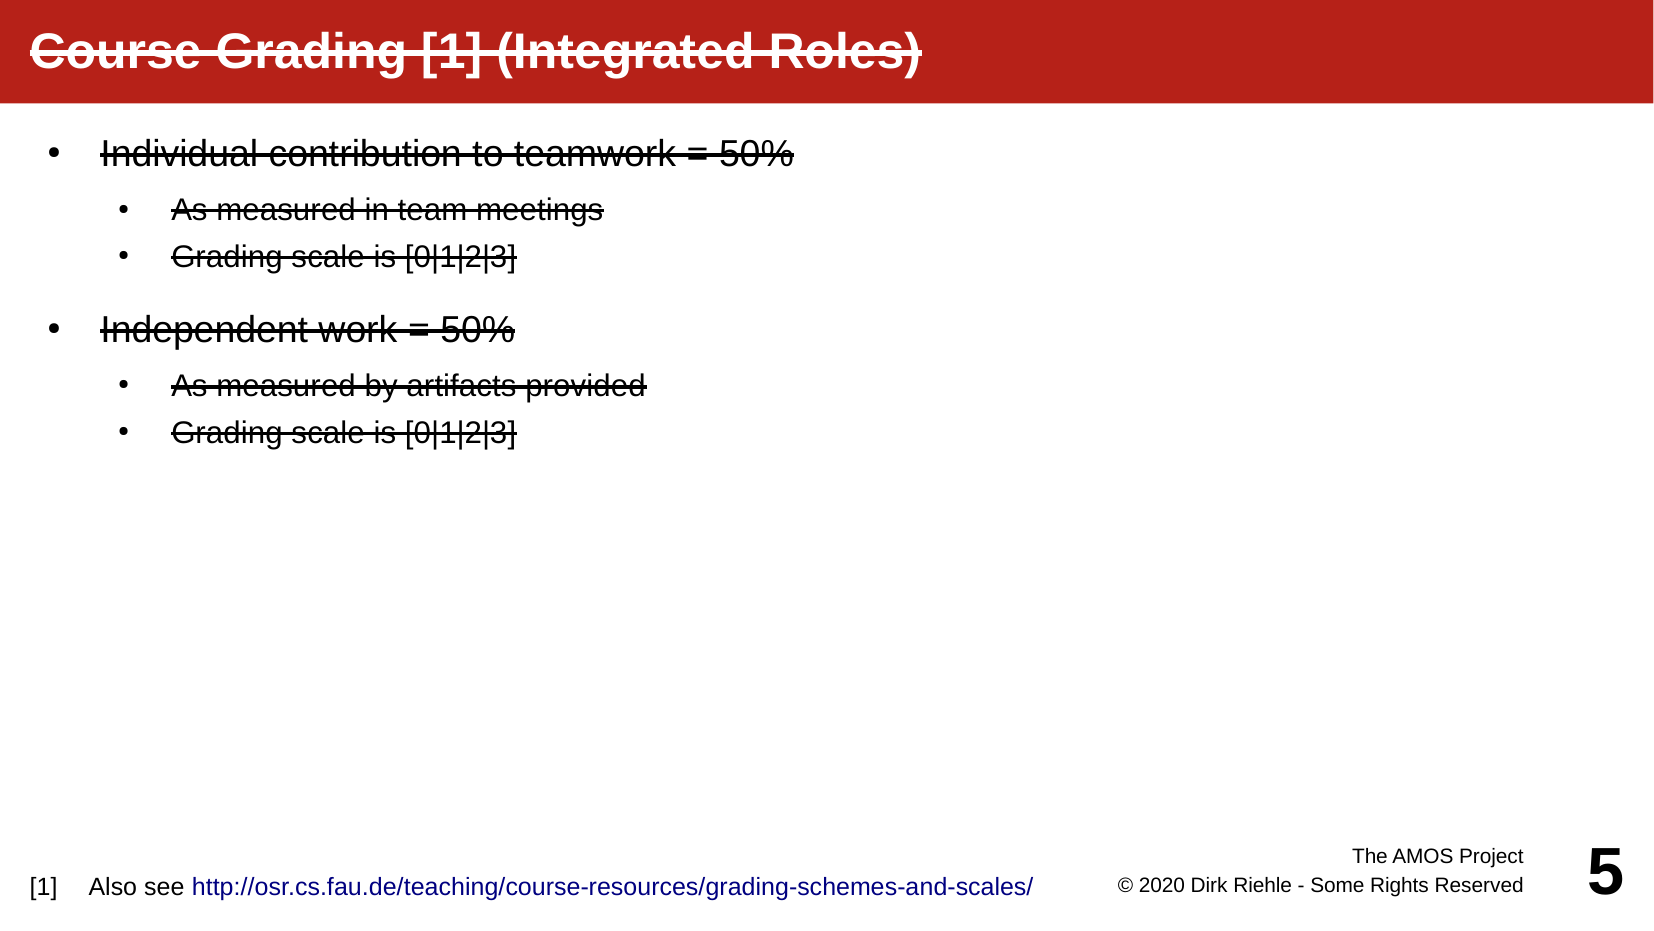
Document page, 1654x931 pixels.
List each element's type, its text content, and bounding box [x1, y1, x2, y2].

text_box [1] Also see http://osr.cs.fau.de/teaching/course-resources/grading-schemes-and-scales/ [0, 752, 1123, 931]
list Individual contribution to teamwork = 50% As measured in team meetings Grading scale is [0|1|2|3] Independent work = 50% As measured by artifacts provided Grading scale is [0|1|2|3] [29, 132, 1625, 798]
title Course Grading [1] (Integrated Roles) [0, 0, 1654, 104]
